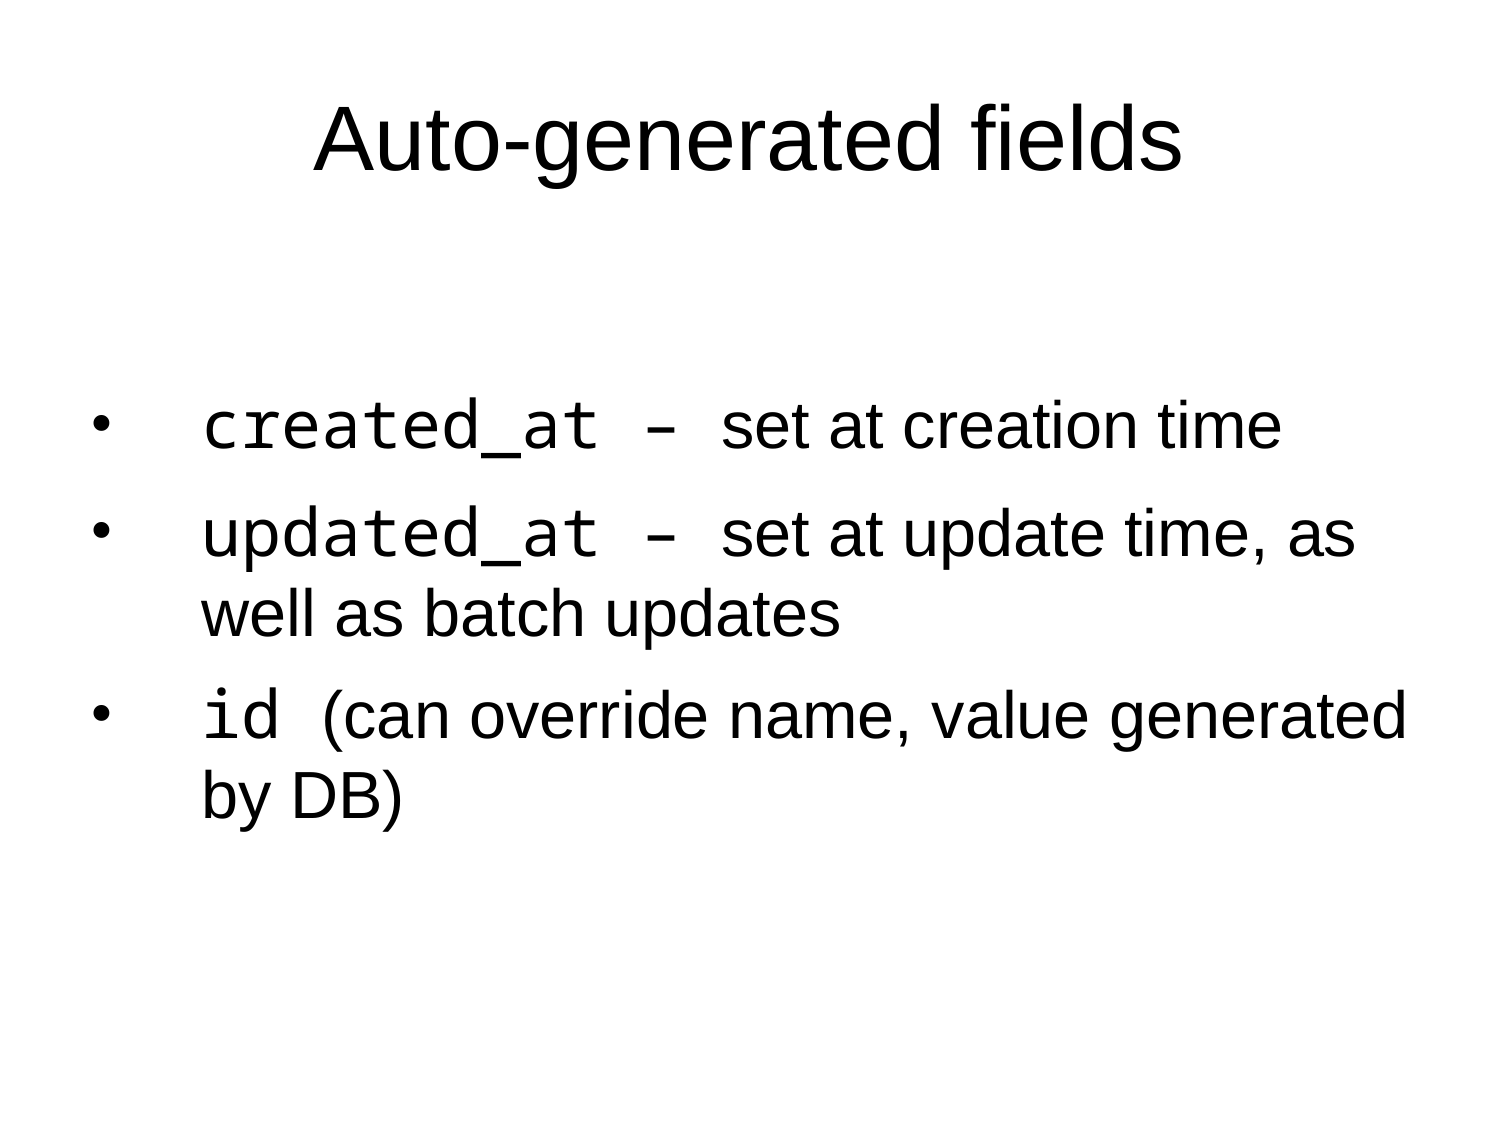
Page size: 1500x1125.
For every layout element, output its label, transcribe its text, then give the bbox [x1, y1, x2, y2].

title Auto-generated fields [75, 44, 1425, 233]
list created_at – set at creation time updated_at – set at update time, as well as batch updates id (can override name, value generated by DB) [75, 262, 1425, 1005]
